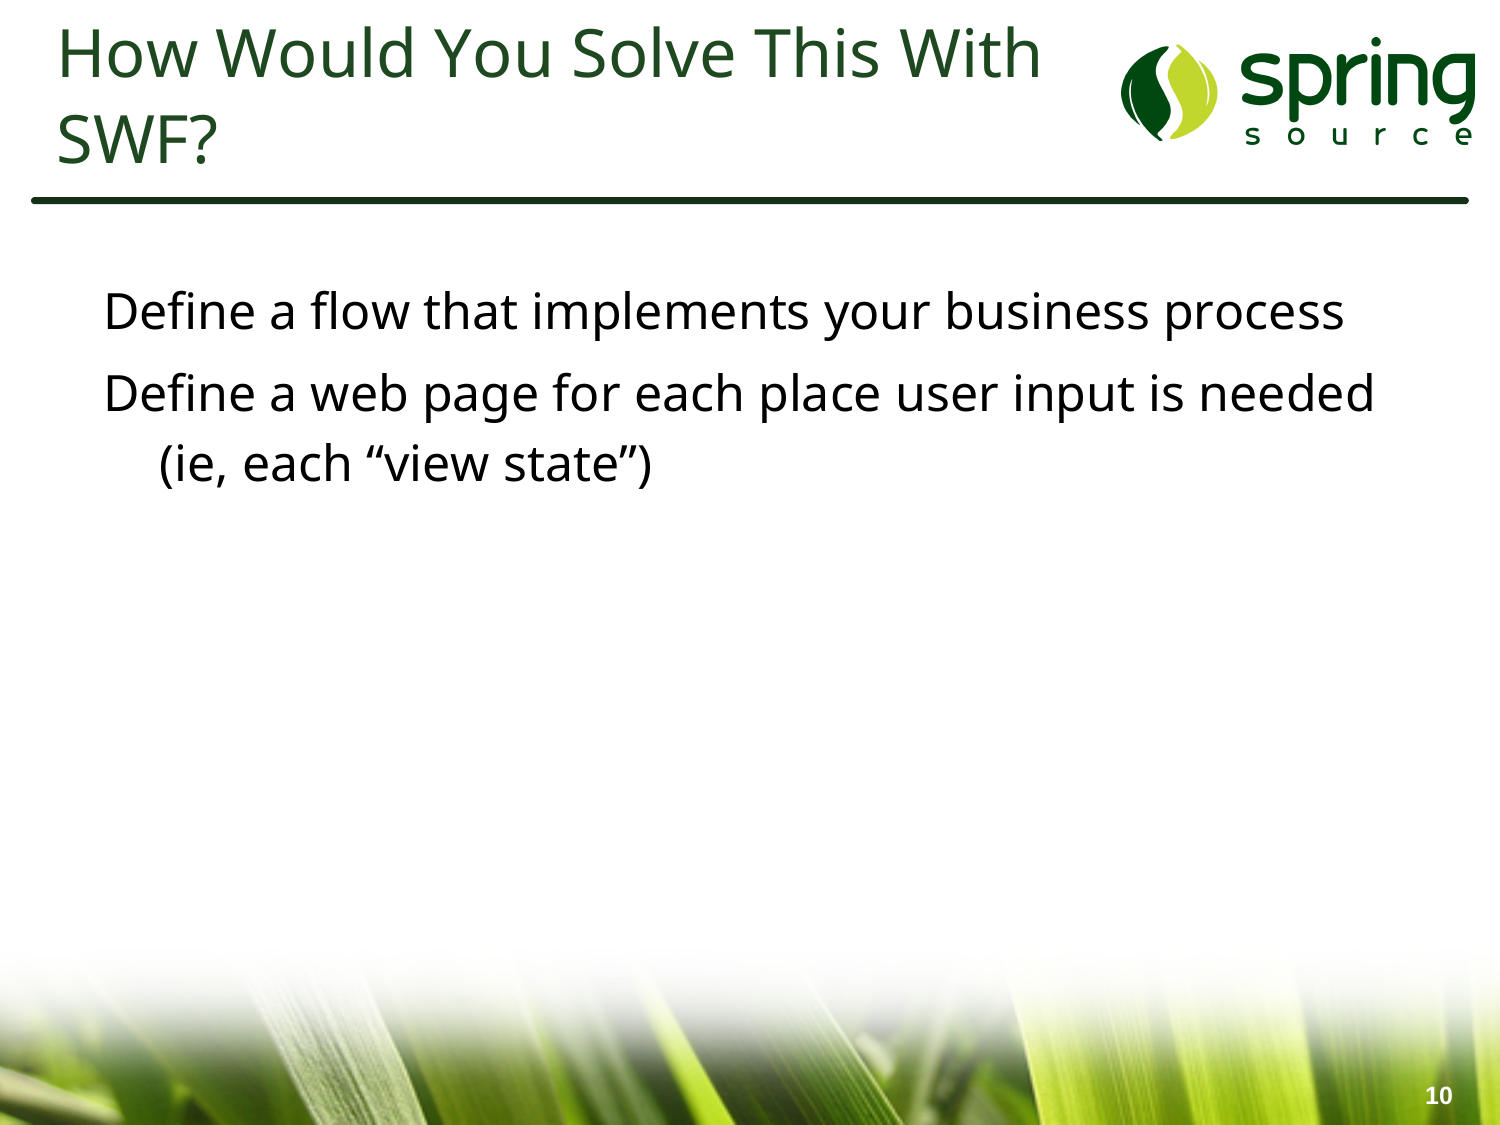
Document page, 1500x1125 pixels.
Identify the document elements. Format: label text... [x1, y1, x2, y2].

list Define a flow that implements your business process Define a web page for each place user input is needed (ie, each “view state”)‏ [103, 275, 1395, 924]
picture [0, 944, 1500, 1125]
title How Would You Solve This With SWF? [56, 15, 1090, 174]
picture [1121, 37, 1475, 145]
